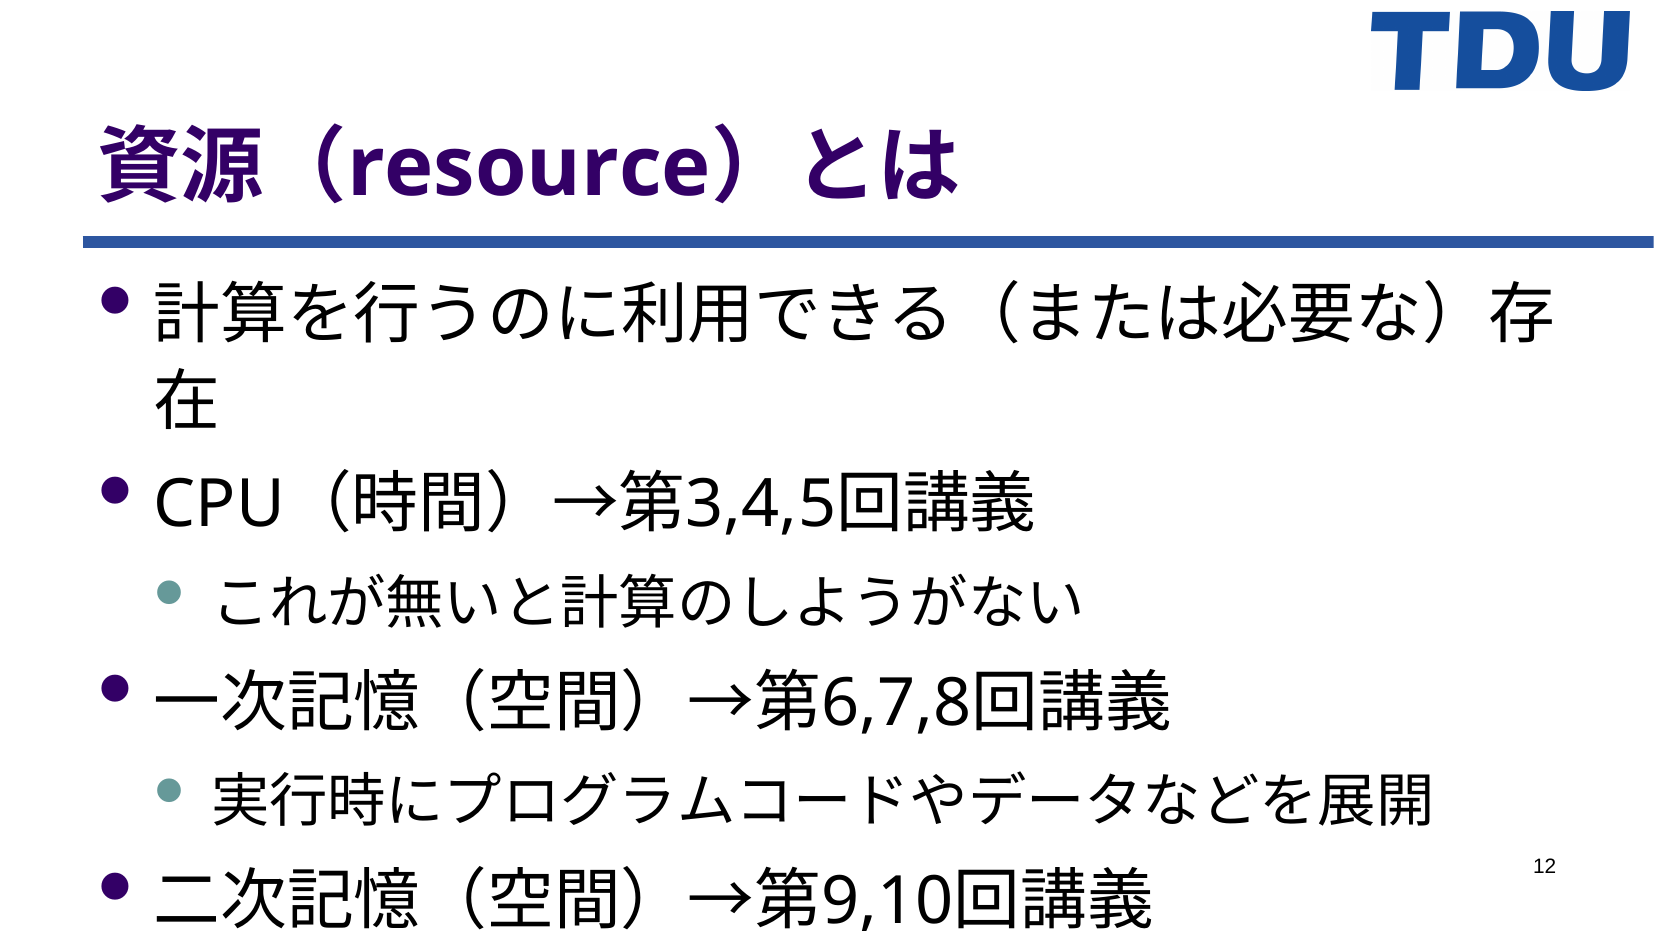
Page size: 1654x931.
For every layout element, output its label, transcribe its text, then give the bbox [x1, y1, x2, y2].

title 資源（resource）とは [82, 51, 1571, 228]
list 計算を行うのに利用できる（または必要な）存在 CPU（時間）→第3,4,5回講義 これが無いと計算のしようがない 一次記憶（空間）→第6,7,8回講義 実行時にプログラムコードやデータなどを展開 二次記憶（空間）→第9,10回講義 永続的にコードやデータを記憶する 各種デバイス、ネットワーク [82, 259, 1571, 890]
picture [1371, 11, 1630, 91]
